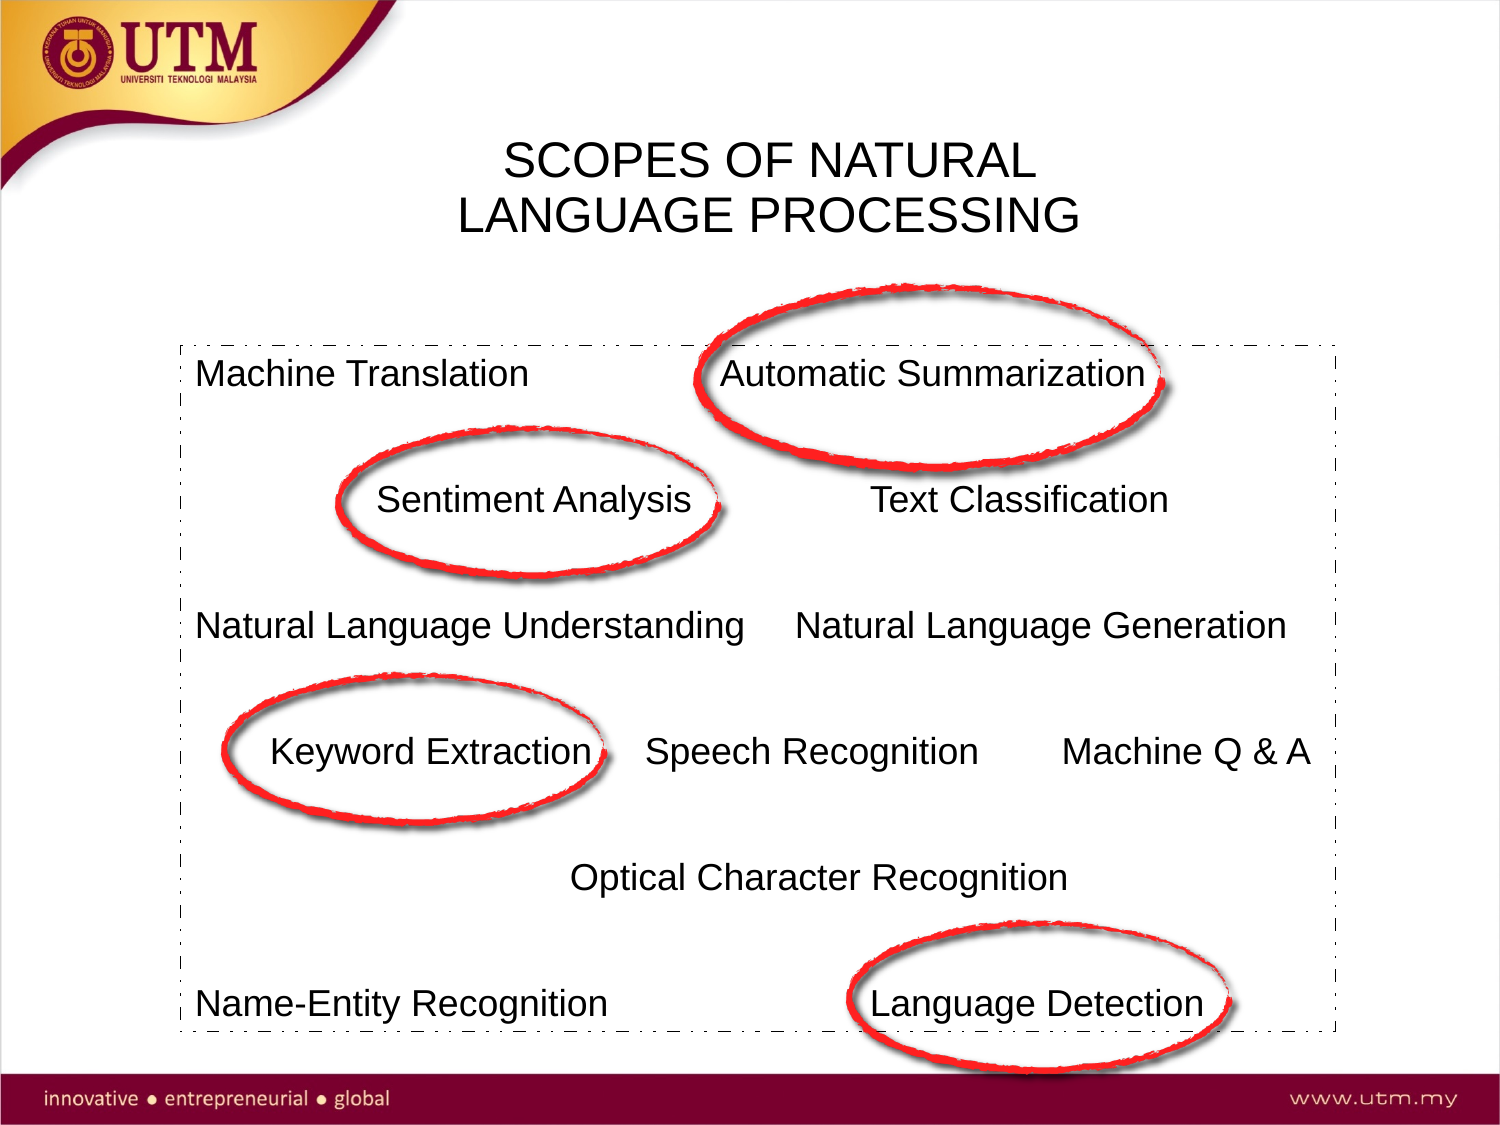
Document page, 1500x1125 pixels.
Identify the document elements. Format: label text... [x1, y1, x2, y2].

text_box SCOPES OF NATURAL LANGUAGE PROCESSING [416, 124, 1122, 251]
text_box Machine Translation Automatic Summarization Sentiment Analysis Text Classification Natural Language Understanding Natural Language Generation Keyword Extraction Speech Recognition Machine Q & A Optical Character Recognition Name-Entity Recognition Language Detection [180, 345, 1336, 1032]
picture [0, 0, 1500, 1125]
